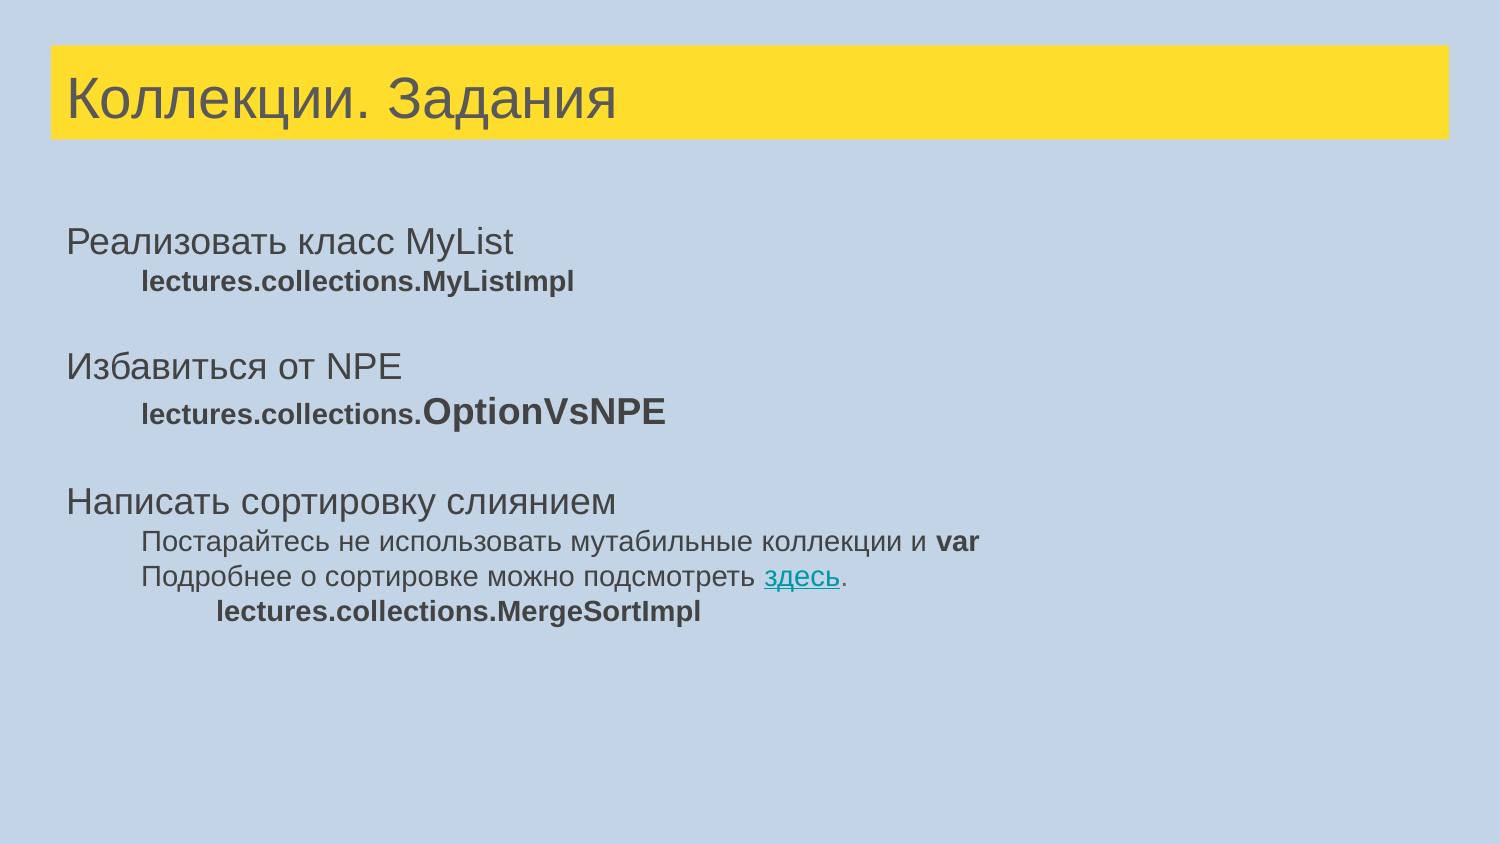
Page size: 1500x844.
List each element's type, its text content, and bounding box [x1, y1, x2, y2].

text_box Реализовать класс MyList lectures.collections.MyListImpl Избавитьcя от NPE lectures.collections.OptionVsNPE Написать сортировку слиянием Постарайтесь не использовать мутабильные коллекции и var Подробнее о сортировке можно подсмотреть здесь. lectures.collections.MergeSortImpl [51, 202, 1344, 678]
title Коллекции. Задания [51, 45, 1449, 140]
